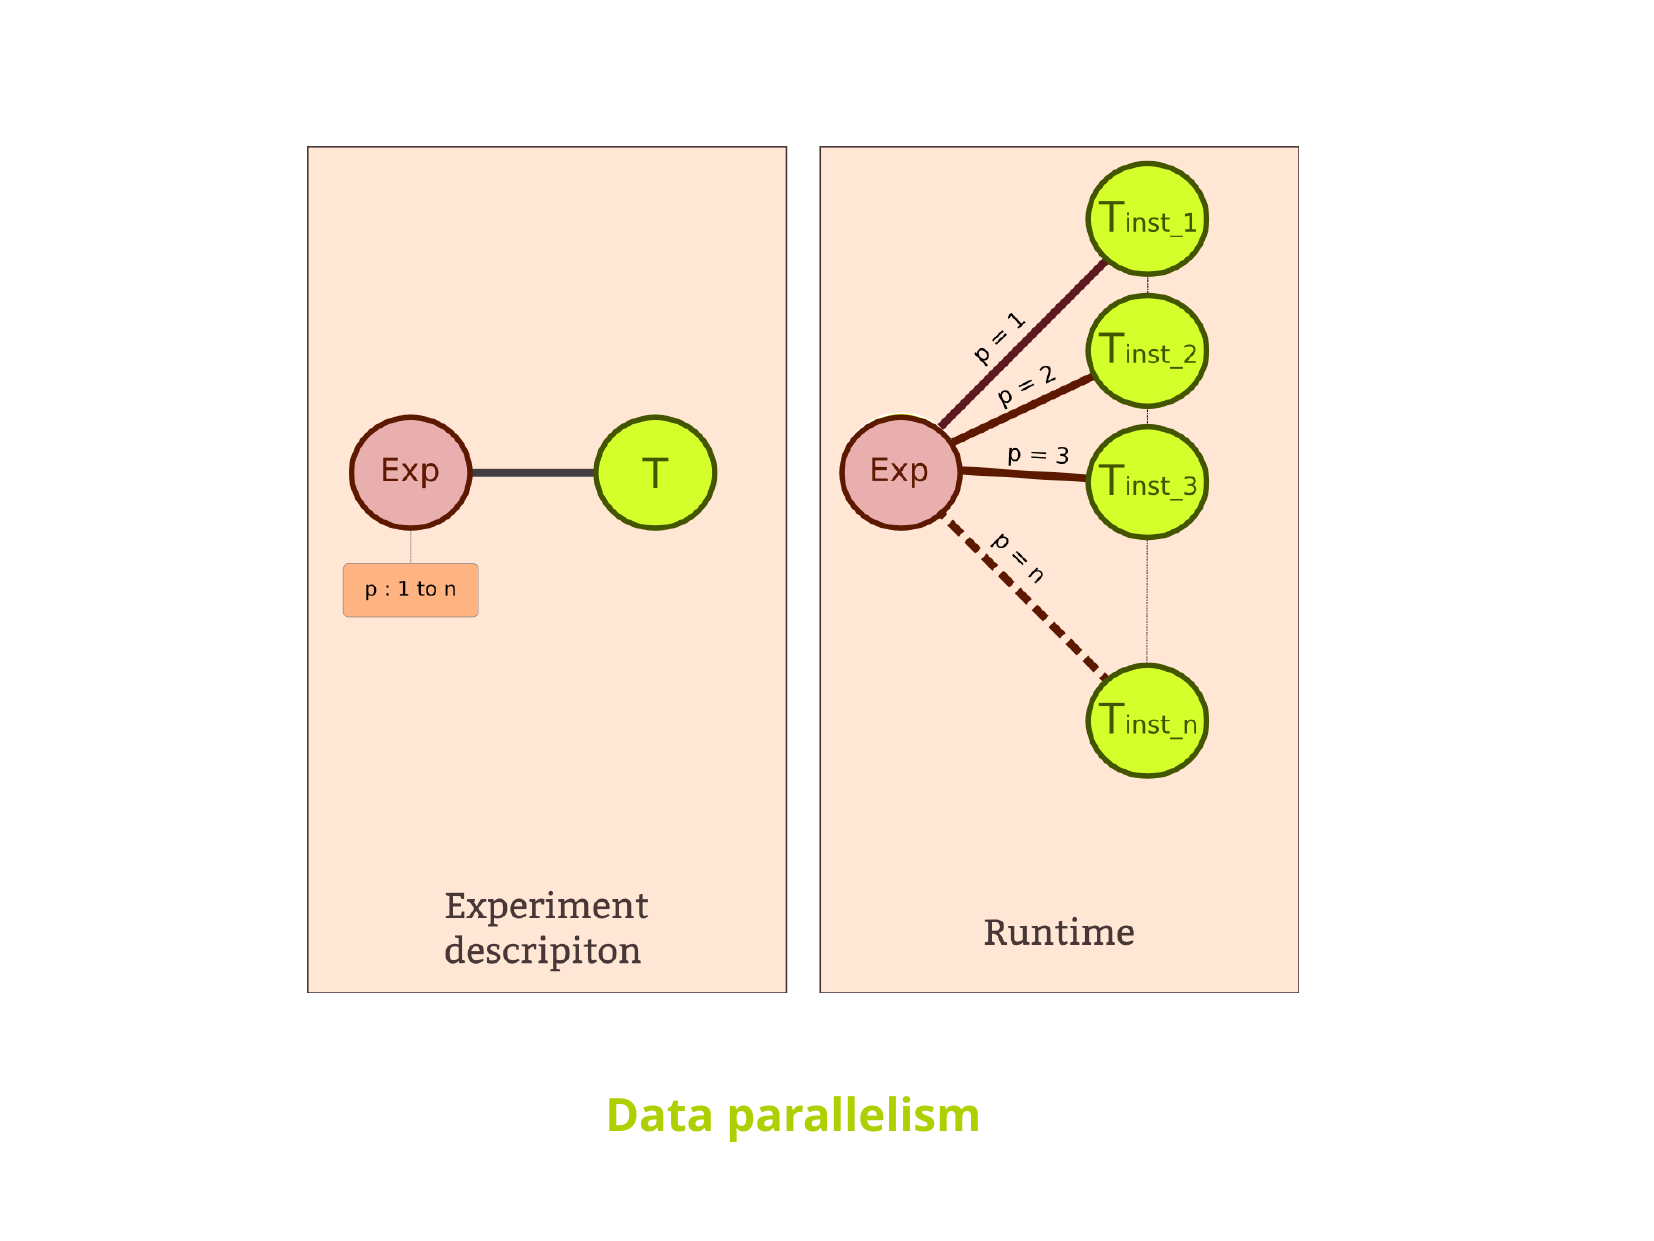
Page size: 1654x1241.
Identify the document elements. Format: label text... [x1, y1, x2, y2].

text_box Data parallelism [590, 1074, 1335, 1149]
picture [307, 146, 1299, 993]
